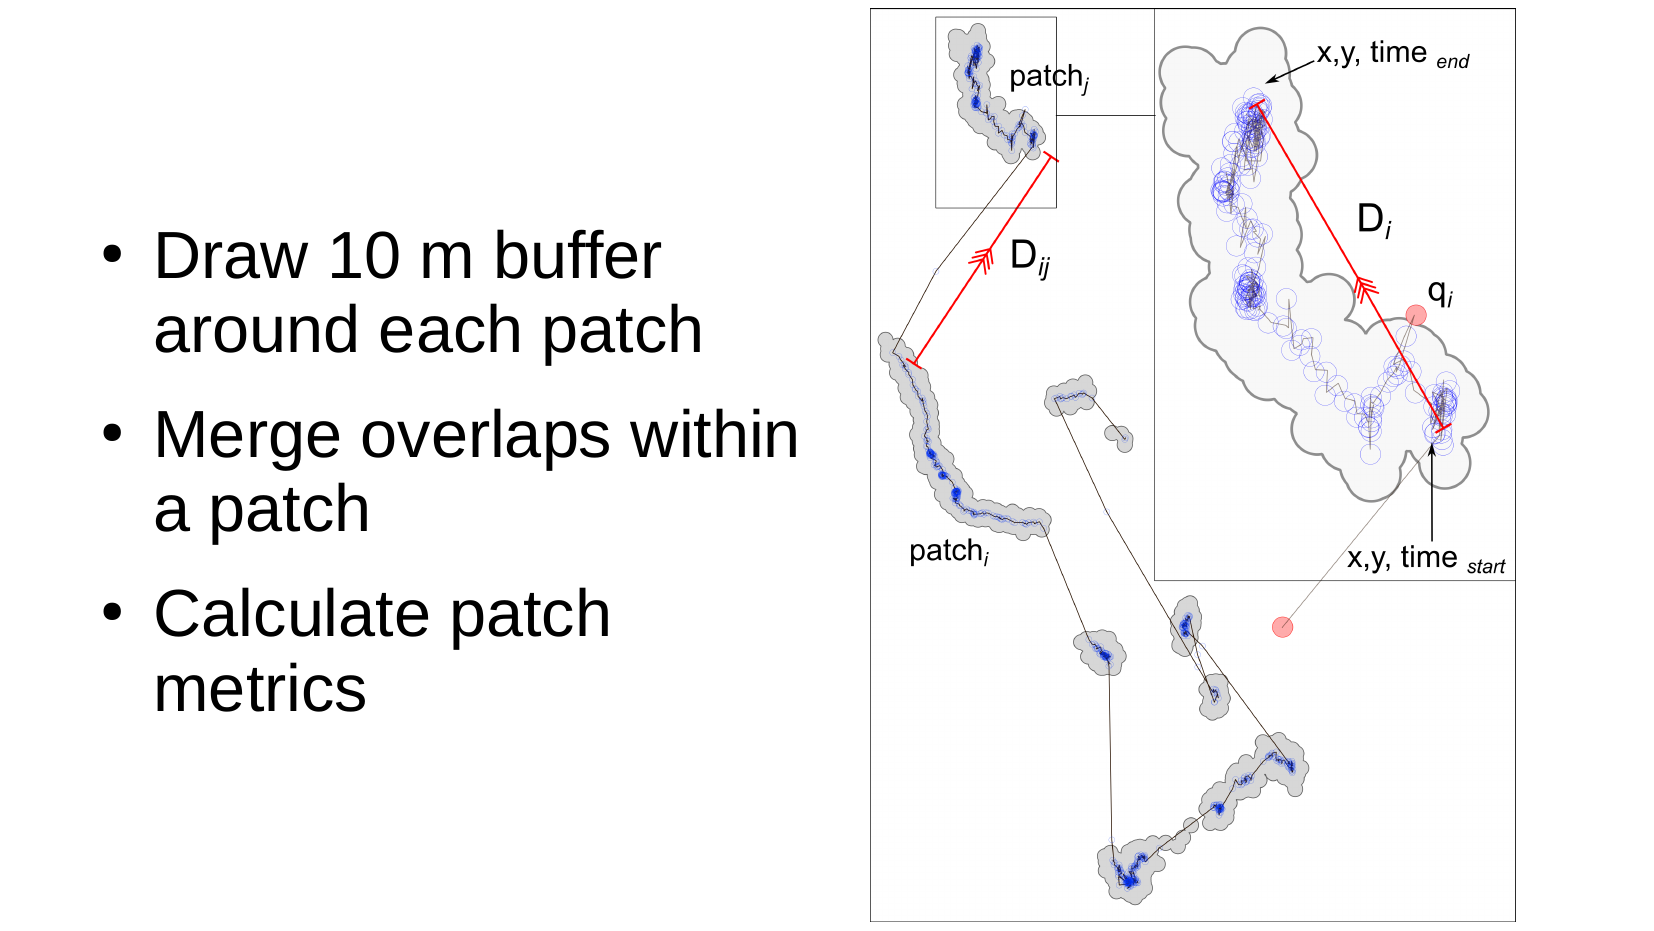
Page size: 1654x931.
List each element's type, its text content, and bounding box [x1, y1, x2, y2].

picture [870, 8, 1516, 922]
list Draw 10 m buffer around each patch Merge overlaps within a patch Calculate patch metrics [82, 217, 809, 758]
